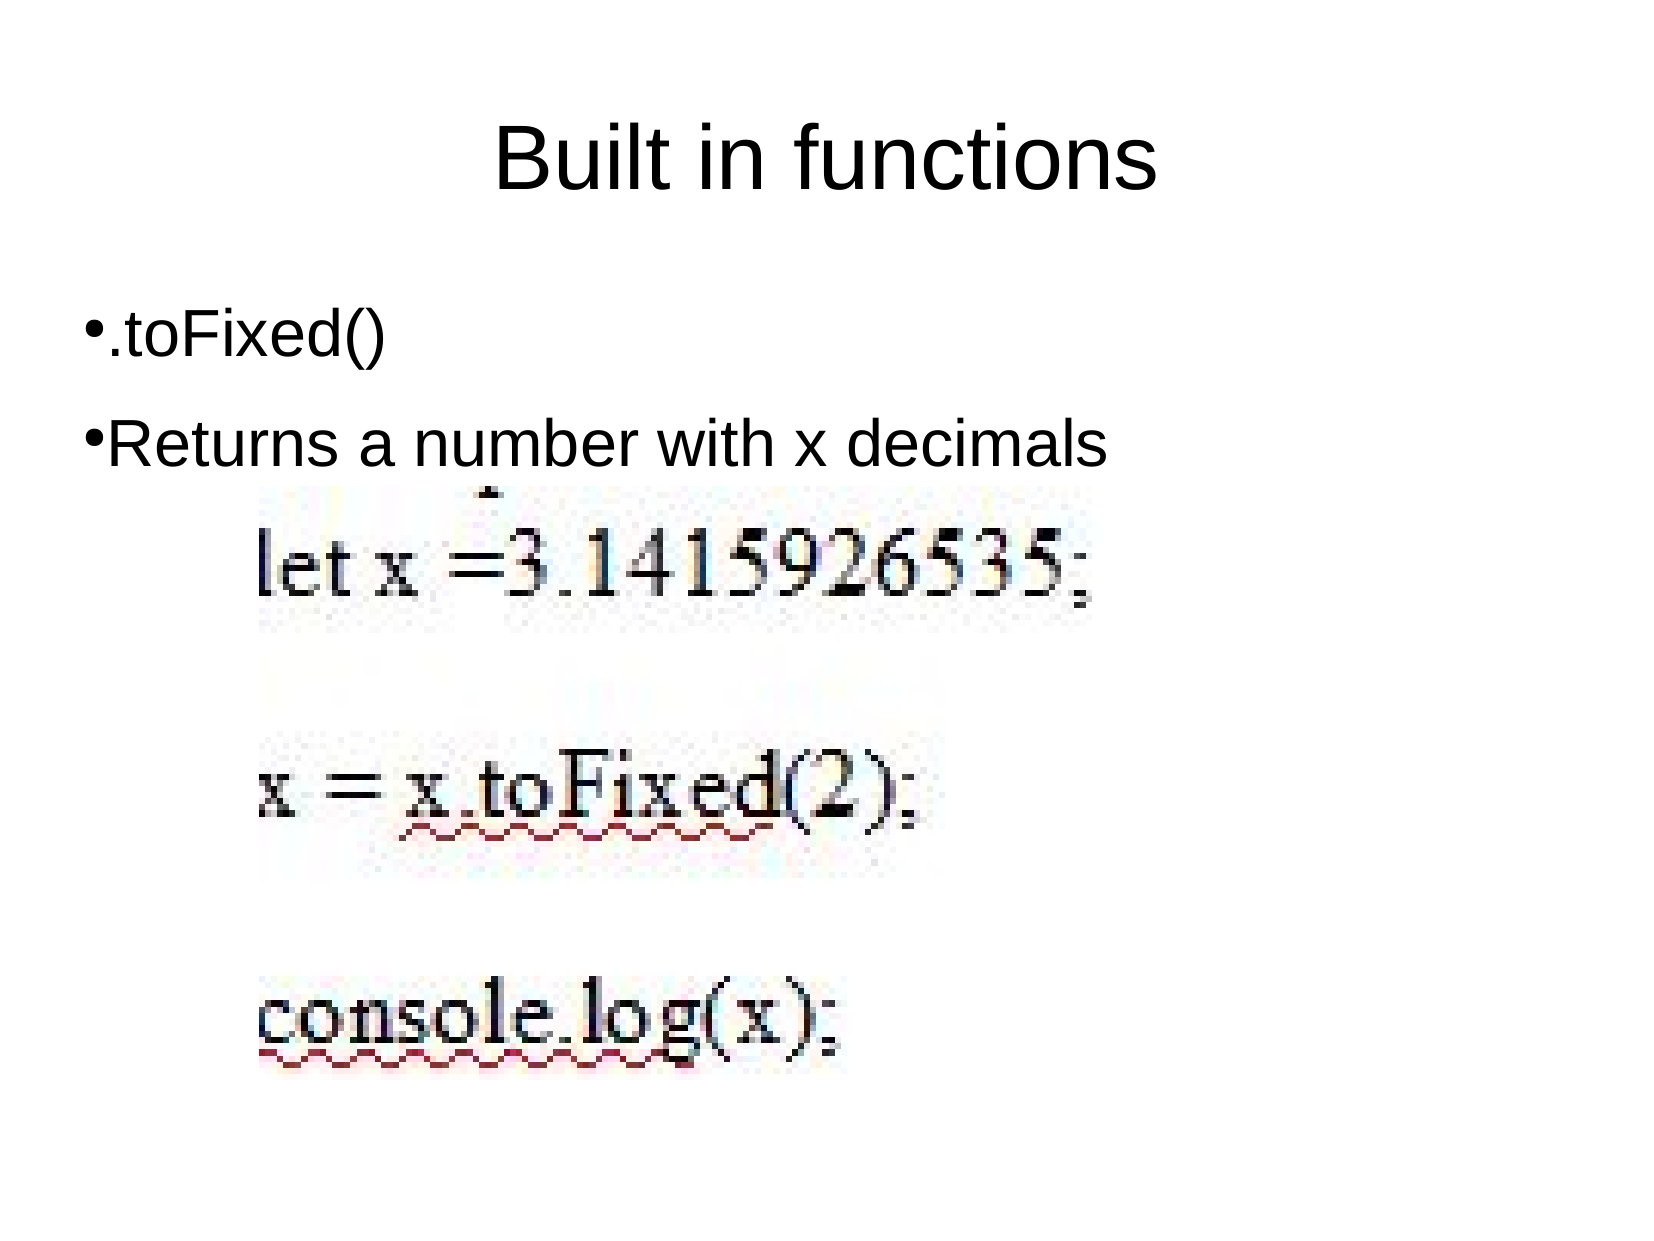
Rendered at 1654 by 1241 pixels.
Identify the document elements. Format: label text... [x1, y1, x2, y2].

list .toFixed() Returns a number with x decimals [82, 290, 1571, 1109]
title Built in functions [82, 49, 1571, 257]
picture [259, 486, 1111, 1099]
